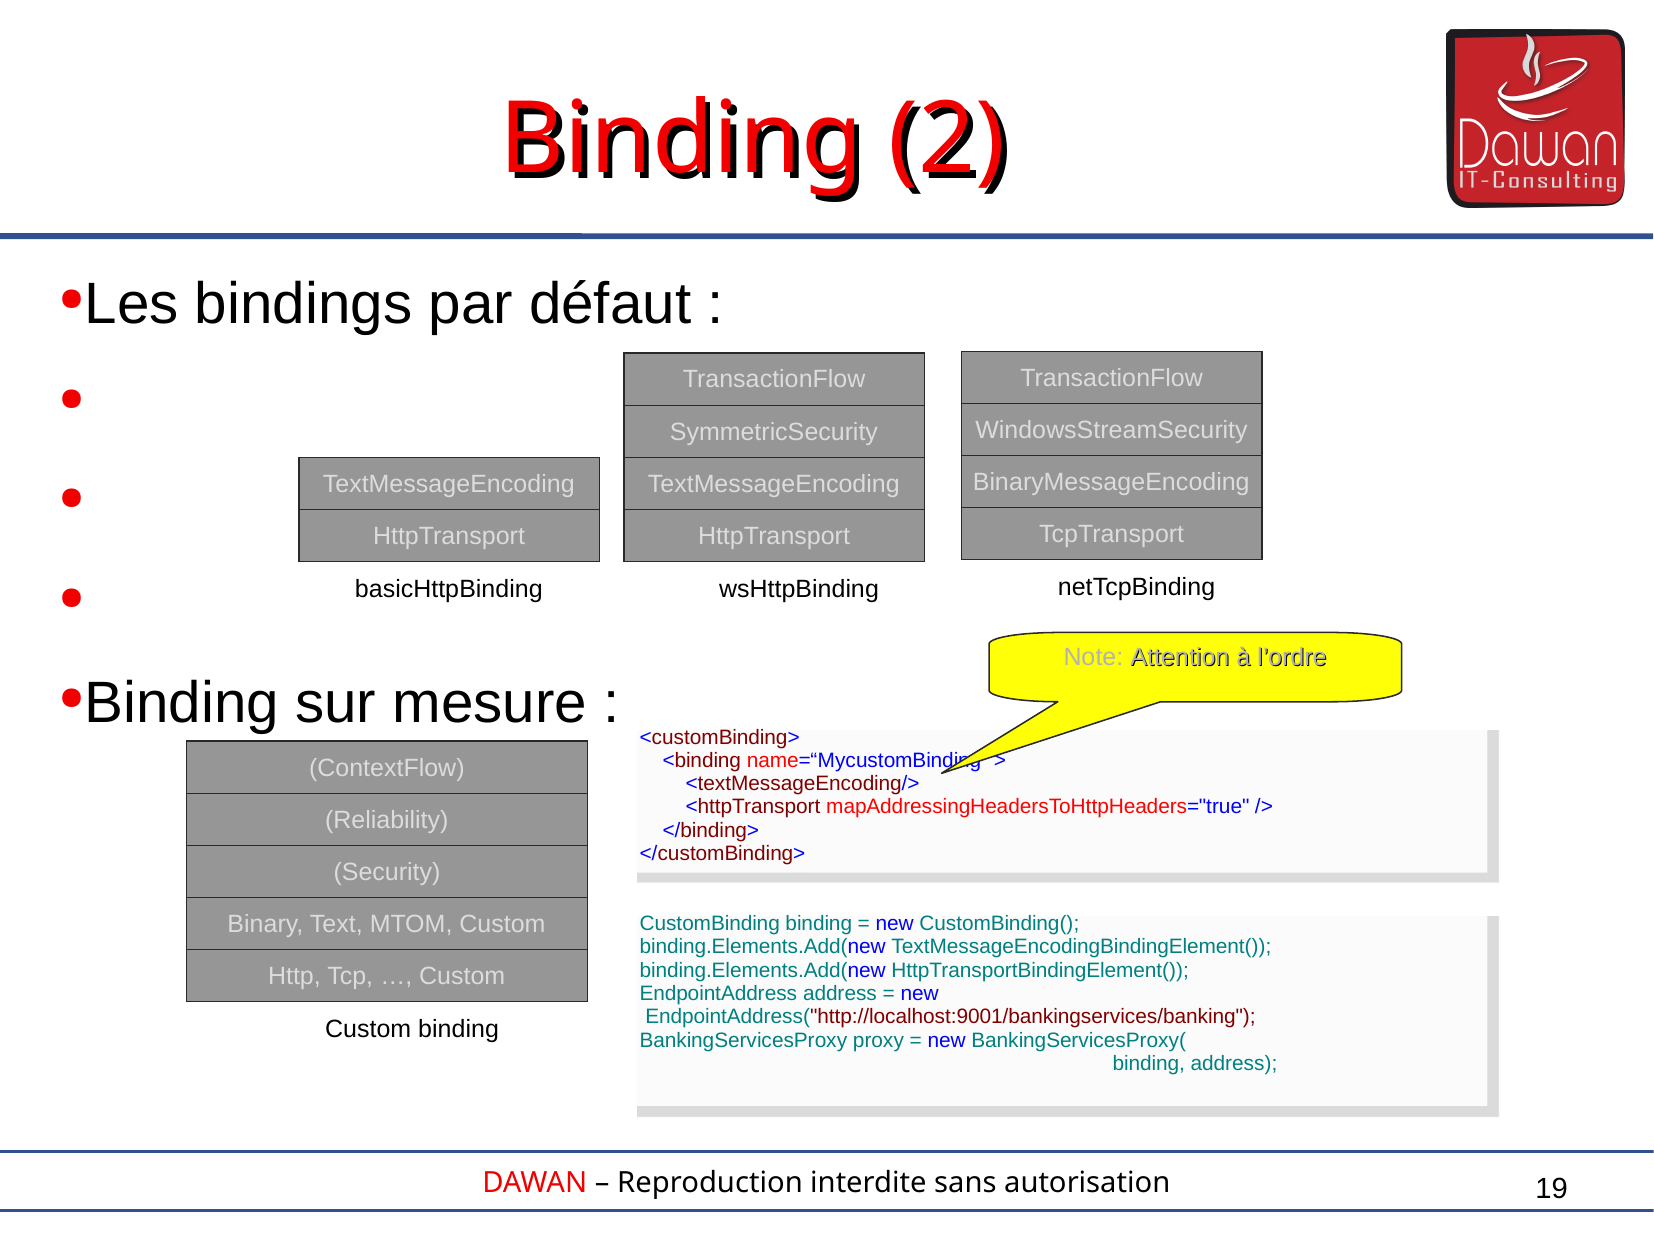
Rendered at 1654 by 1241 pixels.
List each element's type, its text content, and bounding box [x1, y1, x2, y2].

text_box TextMessageEncoding [624, 458, 925, 509]
text_box TcpTransport [961, 507, 1262, 560]
text_box (ContextFlow) [186, 741, 588, 794]
text_box (Reliability) [186, 794, 588, 845]
text_box basicHttpBinding [324, 566, 574, 611]
text_box Binary, Text, MTOM, Custom [186, 898, 588, 949]
text_box WindowsStreamSecurity [961, 403, 1262, 456]
text_box Custom binding [287, 1006, 538, 1051]
text_box Note: Attention à l’ordre [941, 632, 1402, 774]
text_box TextMessageEncoding [299, 457, 600, 509]
text_box wsHttpBinding [674, 566, 925, 611]
text_box BinaryMessageEncoding [961, 456, 1262, 507]
text_box TransactionFlow [961, 351, 1262, 403]
text_box netTcpBinding [1011, 564, 1262, 609]
text_box <customBinding> <binding name=“MycustomBinding" > <textMessageEncoding/> <httpTransport mapAddressingHeadersToHttpHeaders="true" /> </binding> </customBinding> [624, 717, 1488, 873]
text_box TransactionFlow [624, 353, 925, 405]
text_box HttpTransport [299, 509, 600, 562]
text_box HttpTransport [624, 509, 925, 562]
list Les bindings par défaut : Binding sur mesure : [59, 265, 1595, 1109]
title Binding (2) [59, 29, 1447, 237]
text_box Http, Tcp, …, Custom [186, 949, 588, 1002]
text_box (Security) [186, 845, 588, 898]
text_box SymmetricSecurity [624, 405, 925, 458]
text_box CustomBinding binding = new CustomBinding(); binding.Elements.Add(new TextMessageEncodingBindingElement()); binding.Elements.Add(new HttpTransportBindingElement()); EndpointAddress address = new EndpointAddress("http://localhost:9001/bankingservices/banking"); BankingServicesProxy proxy = new BankingServicesProxy( binding, address); [624, 904, 1488, 1106]
text_box [1535, 1169, 1595, 1234]
